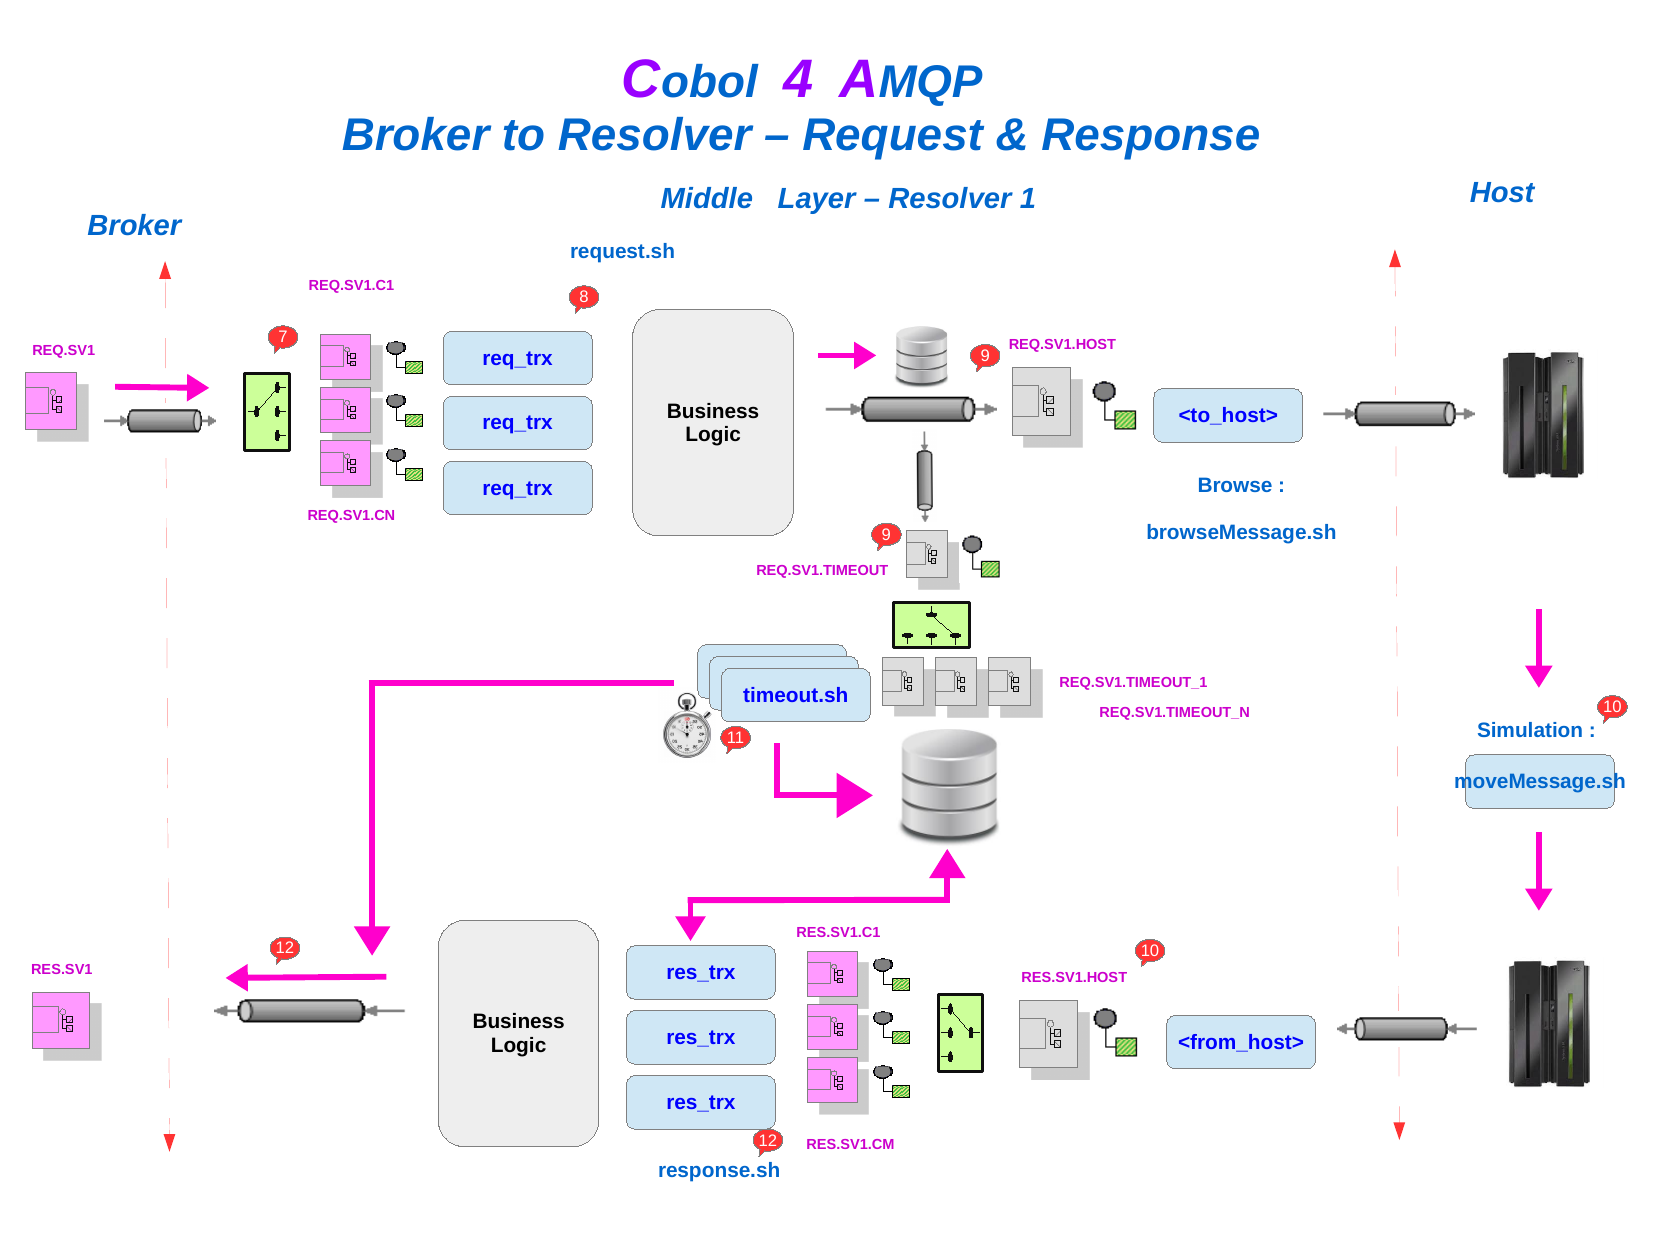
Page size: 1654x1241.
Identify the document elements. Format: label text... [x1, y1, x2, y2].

text_box response.sh [608, 1151, 830, 1198]
text_box 9 [970, 344, 1000, 372]
text_box Host [1394, 168, 1610, 251]
text_box res_trx [626, 1075, 776, 1130]
picture [1494, 957, 1604, 1088]
picture [896, 729, 1003, 848]
picture [1318, 395, 1475, 434]
text_box RES.SV1.CM [788, 1129, 912, 1178]
picture [1089, 375, 1140, 436]
text_box [25, 372, 77, 430]
text_box [938, 994, 983, 1071]
picture [870, 953, 914, 995]
picture [383, 336, 427, 378]
text_box req_trx [443, 331, 593, 385]
text_box Cobol 4 AMQP Broker to Resolver – Request & Response [272, 40, 1343, 167]
picture [1090, 1002, 1141, 1063]
picture [383, 389, 427, 431]
text_box 11 [720, 726, 751, 754]
text_box [988, 657, 1031, 706]
text_box res_trx [626, 1010, 776, 1065]
text_box timer [709, 656, 859, 711]
text_box request.sh [536, 232, 709, 296]
text_box 10 [1597, 695, 1628, 724]
text_box 10 [1135, 939, 1165, 967]
text_box [882, 657, 924, 706]
text_box RES.SV1.C1 [776, 916, 900, 965]
text_box 12 [753, 1129, 783, 1157]
text_box 8 [569, 285, 599, 314]
text_box req_trx [443, 461, 593, 515]
picture [383, 443, 427, 485]
text_box REQ.SV1.CN [290, 500, 413, 549]
text_box moveMessage.sh [1465, 754, 1615, 809]
picture [658, 687, 716, 763]
text_box REQ.SV1 [0, 334, 129, 372]
text_box req_trx [443, 396, 593, 450]
text_box [320, 334, 371, 380]
text_box Business Logic [632, 309, 794, 536]
text_box [320, 440, 371, 486]
text_box Broker [46, 201, 223, 284]
picture [1337, 1011, 1482, 1047]
text_box res_trx [626, 945, 776, 1000]
text_box Business Logic [438, 920, 599, 1147]
text_box timeout.sh [721, 668, 871, 722]
picture [870, 1060, 914, 1102]
picture [100, 403, 216, 439]
text_box <to_host> [1153, 388, 1303, 443]
text_box RES.SV1 [7, 953, 117, 1017]
text_box Middle Layer – Resolver 1 [591, 174, 1114, 257]
text_box REQ.SV1.TIMEOUT_N [1071, 696, 1290, 740]
picture [820, 390, 997, 522]
text_box Browse : browseMessage.sh [1124, 466, 1359, 592]
text_box [935, 657, 977, 706]
text_box [807, 965, 858, 997]
text_box <from_host> [1166, 1015, 1316, 1069]
text_box [906, 530, 948, 578]
text_box [320, 387, 371, 433]
picture [893, 326, 950, 389]
picture [214, 993, 412, 1029]
text_box [1019, 1000, 1078, 1068]
text_box Simulation : [1413, 711, 1648, 796]
text_box 7 [268, 325, 298, 354]
text_box [245, 373, 289, 450]
picture [1488, 349, 1598, 479]
text_box [893, 603, 970, 647]
text_box REQ.SV1.HOST [979, 328, 1145, 378]
text_box 12 [270, 937, 300, 965]
text_box timer [697, 644, 847, 699]
text_box REQ.SV1.C1 [290, 269, 413, 319]
text_box [807, 1057, 858, 1103]
text_box [1012, 367, 1071, 436]
text_box 9 [871, 523, 902, 551]
text_box REQ.SV1.TIMEOUT_1 [1030, 667, 1249, 710]
picture [870, 1006, 914, 1048]
picture [959, 530, 1003, 583]
text_box RES.SV1.HOST [989, 961, 1160, 998]
text_box [807, 1004, 858, 1050]
text_box [32, 992, 90, 1049]
text_box REQ.SV1.TIMEOUT [717, 554, 936, 598]
